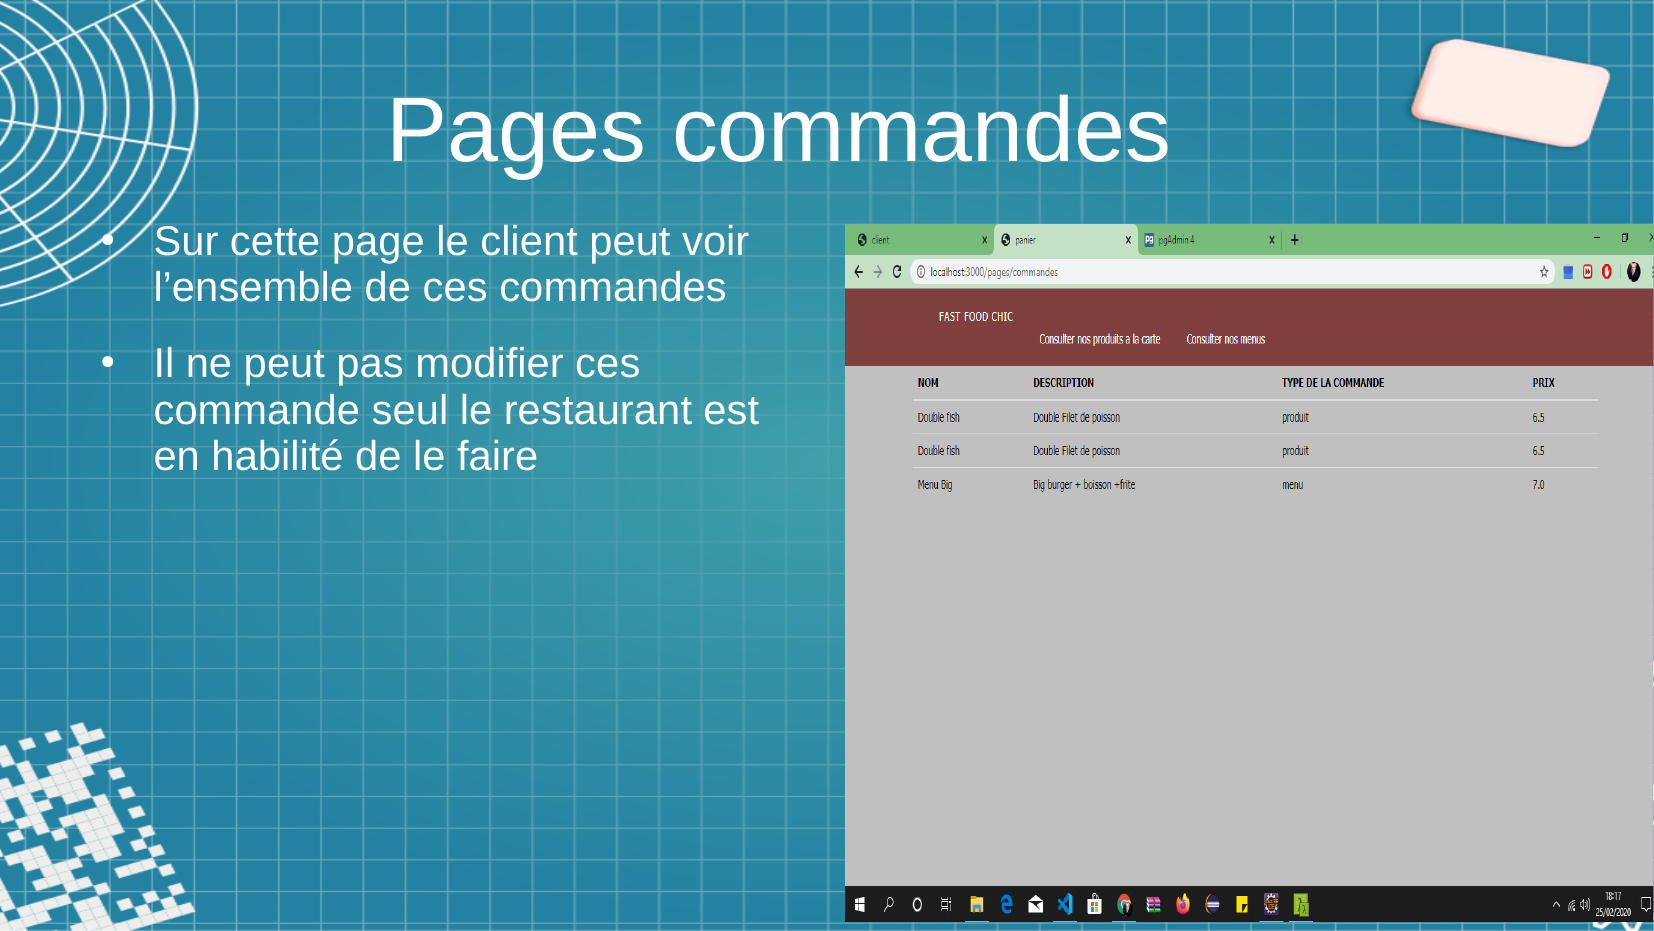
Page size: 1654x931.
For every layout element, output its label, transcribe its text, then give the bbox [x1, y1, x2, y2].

title Pages commandes [35, 23, 1524, 237]
picture [0, 0, 1654, 931]
list Sur cette page le client peut voir l’ensemble de ces commandes Il ne peut pas modifier ces commande seul le restaurant est en habilité de le faire [82, 217, 809, 758]
